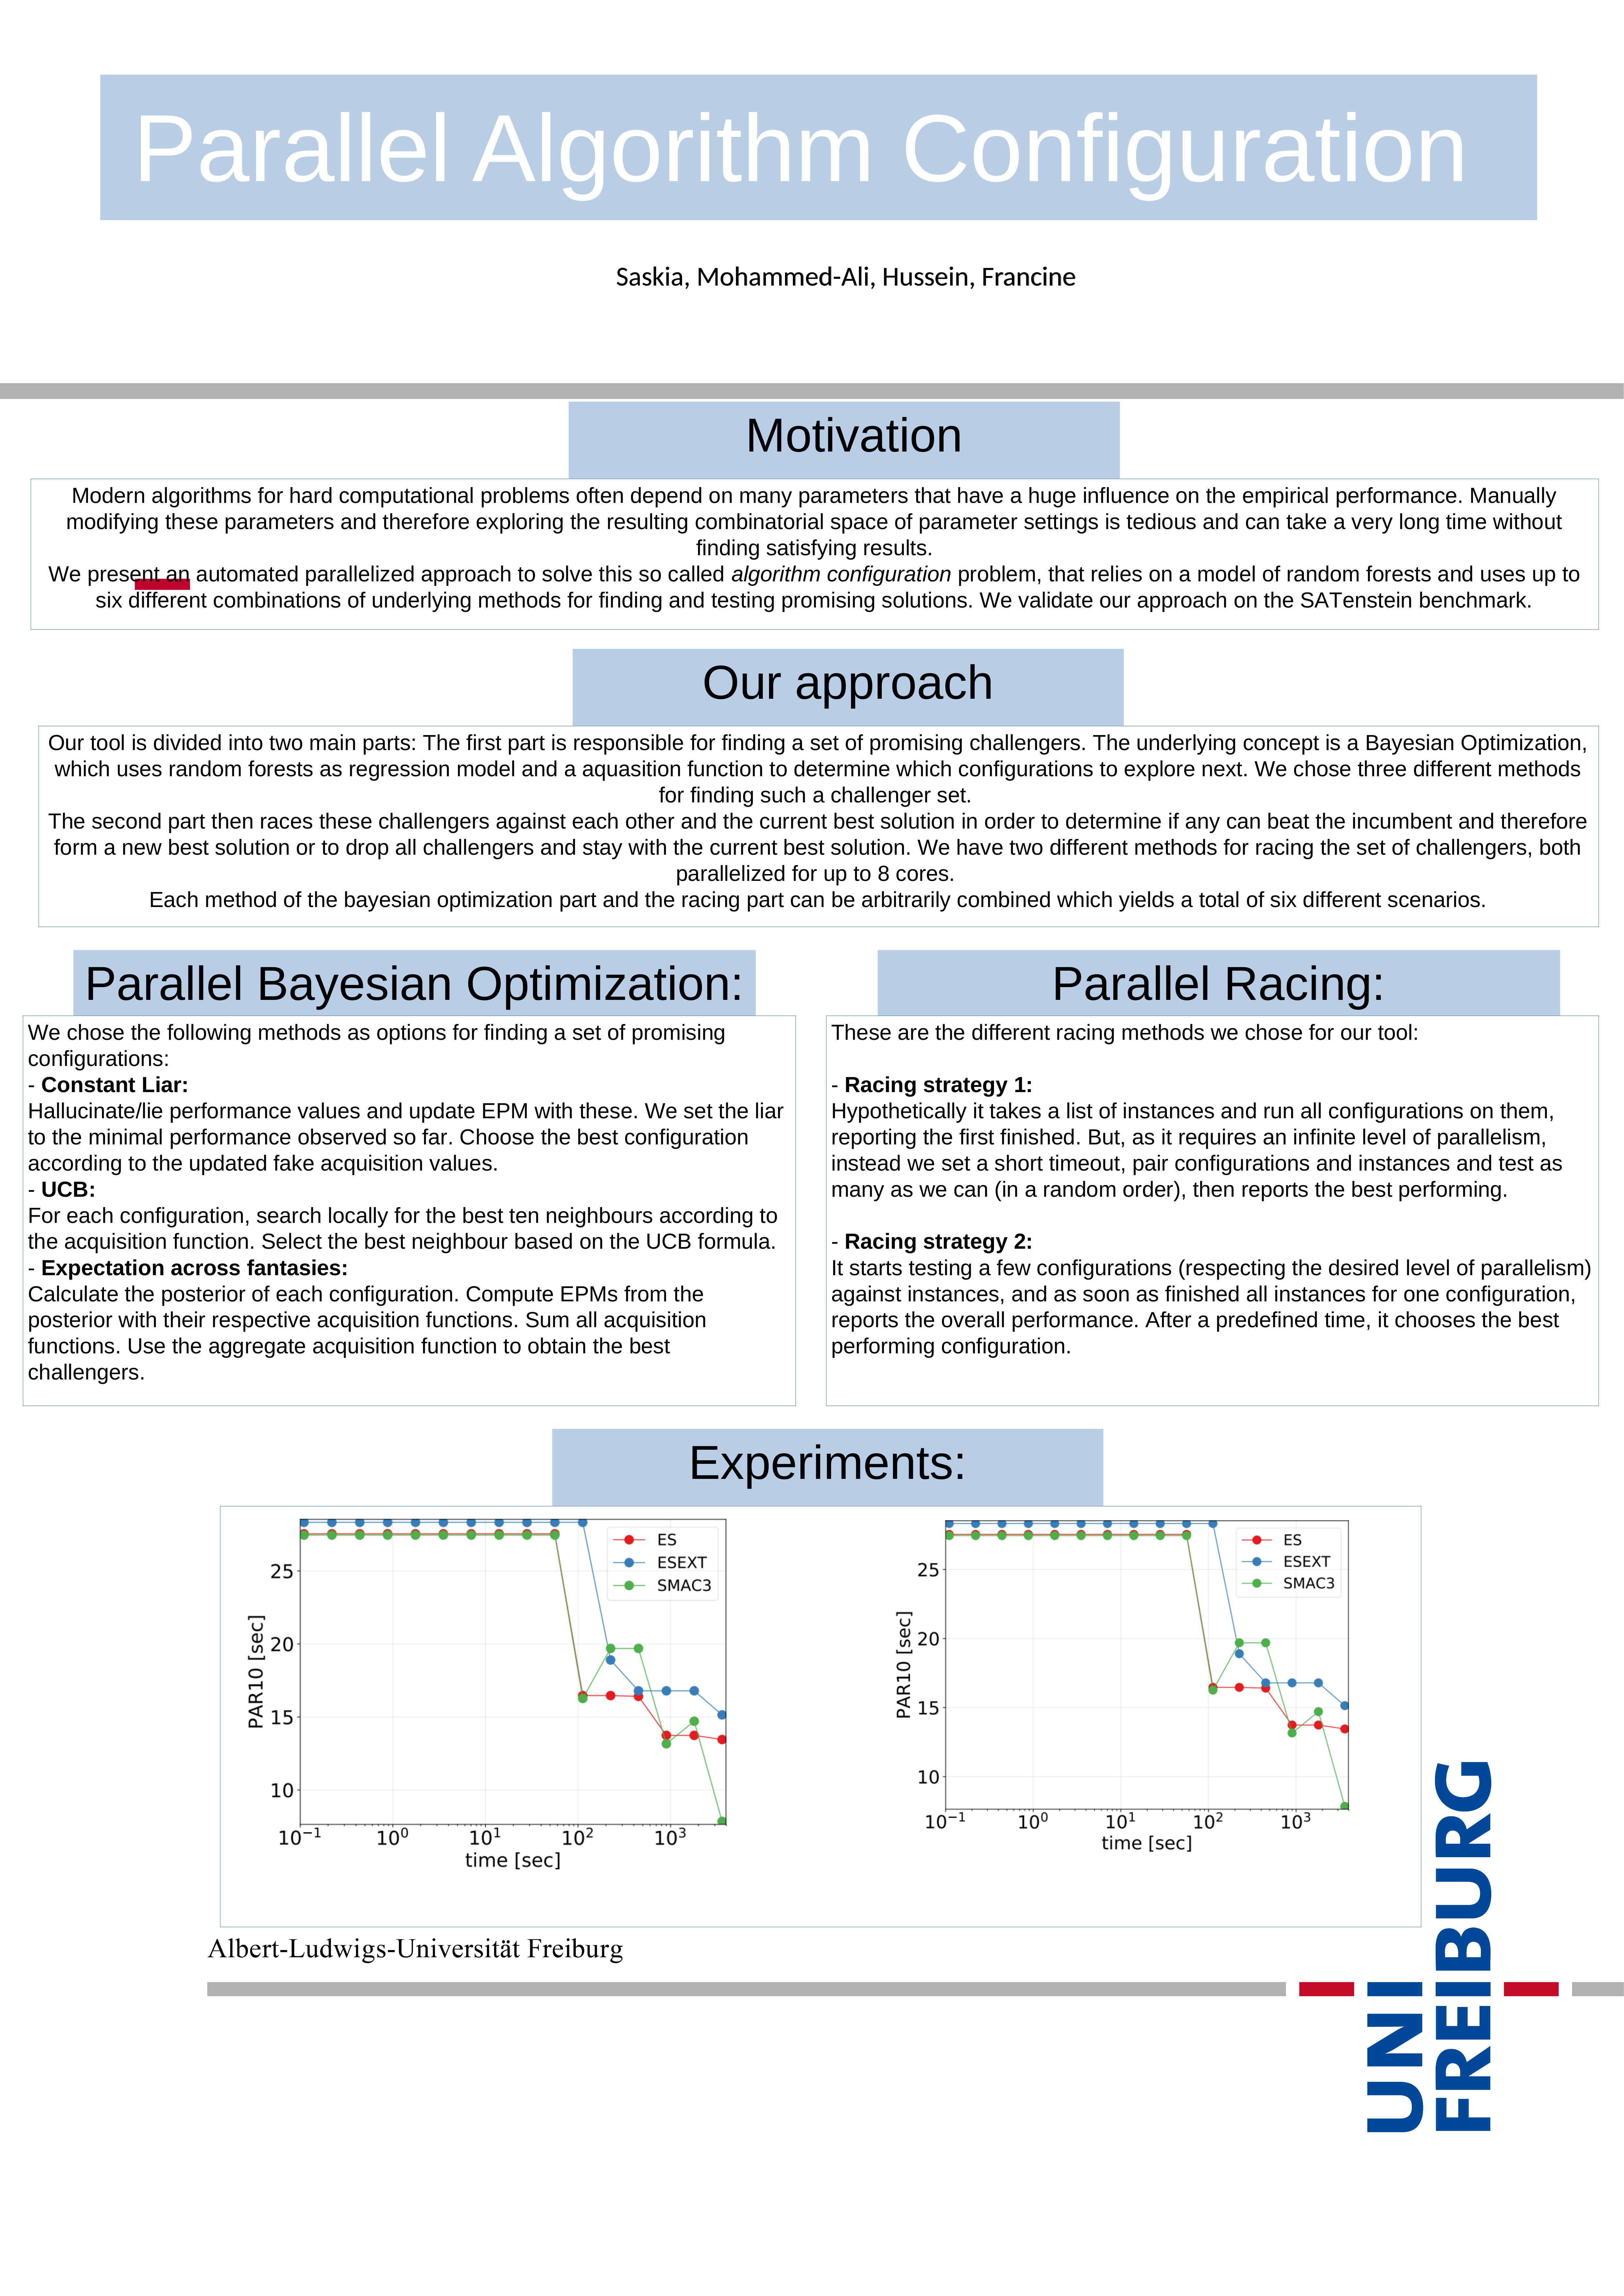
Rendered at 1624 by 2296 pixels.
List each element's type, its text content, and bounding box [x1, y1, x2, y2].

text_box Motivation [569, 402, 1120, 479]
text_box Experiments: [552, 1429, 1103, 1506]
text_box Our approach [573, 649, 1124, 726]
picture [888, 1510, 1359, 1863]
text_box [220, 1506, 1421, 1927]
list Saskia, Mohammed-Ali, Hussein, Francine [510, 247, 1166, 317]
picture [207, 1762, 1624, 2132]
text_box Our tool is divided into two main parts: The first part is responsible for finding a set of promising challengers. The underlying concept is a Bayesian Optimization, which uses random forests as regression model and a aquasition function to determine which configurations to explore next. We chose three different methods for finding such a challenger set. The second part then races these challengers against each other and the current best solution in order to determine if any can beat the incumbent and therefore form a new best solution or to drop all challengers and stay with the current best solution. We have two different methods for racing the set of challengers, both parallelized for up to 8 cores. Each method of the bayesian optimization part and the racing part can be arbitrarily combined which yields a total of six different scenarios. [39, 726, 1599, 927]
text_box Parallel Racing: [878, 950, 1560, 1016]
text_box Modern algorithms for hard computational problems often depend on many parameters that have a huge influence on the empirical performance. Manually modifying these parameters and therefore exploring the resulting combinatorial space of parameter settings is tedious and can take a very long time without finding satisfying results. We present an automated parallelized approach to solve this so called algorithm configuration problem, that relies on a model of random forests and uses up to six different combinations of underlying methods for finding and testing promising solutions. We validate our approach on the SATenstein benchmark. [31, 479, 1599, 630]
title Parallel Algorithm Configuration [100, 75, 1537, 220]
text_box Parallel Bayesian Optimization: [73, 950, 756, 1016]
text_box These are the different racing methods we chose for our tool: - Racing strategy 1: Hypothetically it takes a list of instances and run all configurations on them, reporting the first finished. But, as it requires an infinite level of parallelism, instead we set a short timeout, pair configurations and instances and test as many as we can (in a random order), then reports the best performing. - Racing strategy 2: It starts testing a few configurations (respecting the desired level of parallelism) against instances, and as soon as finished all instances for one configuration, reports the overall performance. After a predefined time, it chooses the best performing configuration. [826, 1016, 1599, 1406]
text_box We chose the following methods as options for finding a set of promising configurations: - Constant Liar: Hallucinate/lie performance values and update EPM with these. We set the liar to the minimal performance observed so far. Choose the best configuration according to the updated fake acquisition values. - UCB: For each configuration, search locally for the best ten neighbours according to the acquisition function. Select the best neighbour based on the UCB formula. - Expectation across fantasies: Calculate the posterior of each configuration. Compute EPMs from the posterior with their respective acquisition functions. Sum all acquisition functions. Use the aggregate acquisition function to obtain the best challengers. [23, 1016, 796, 1406]
picture [239, 1508, 738, 1882]
